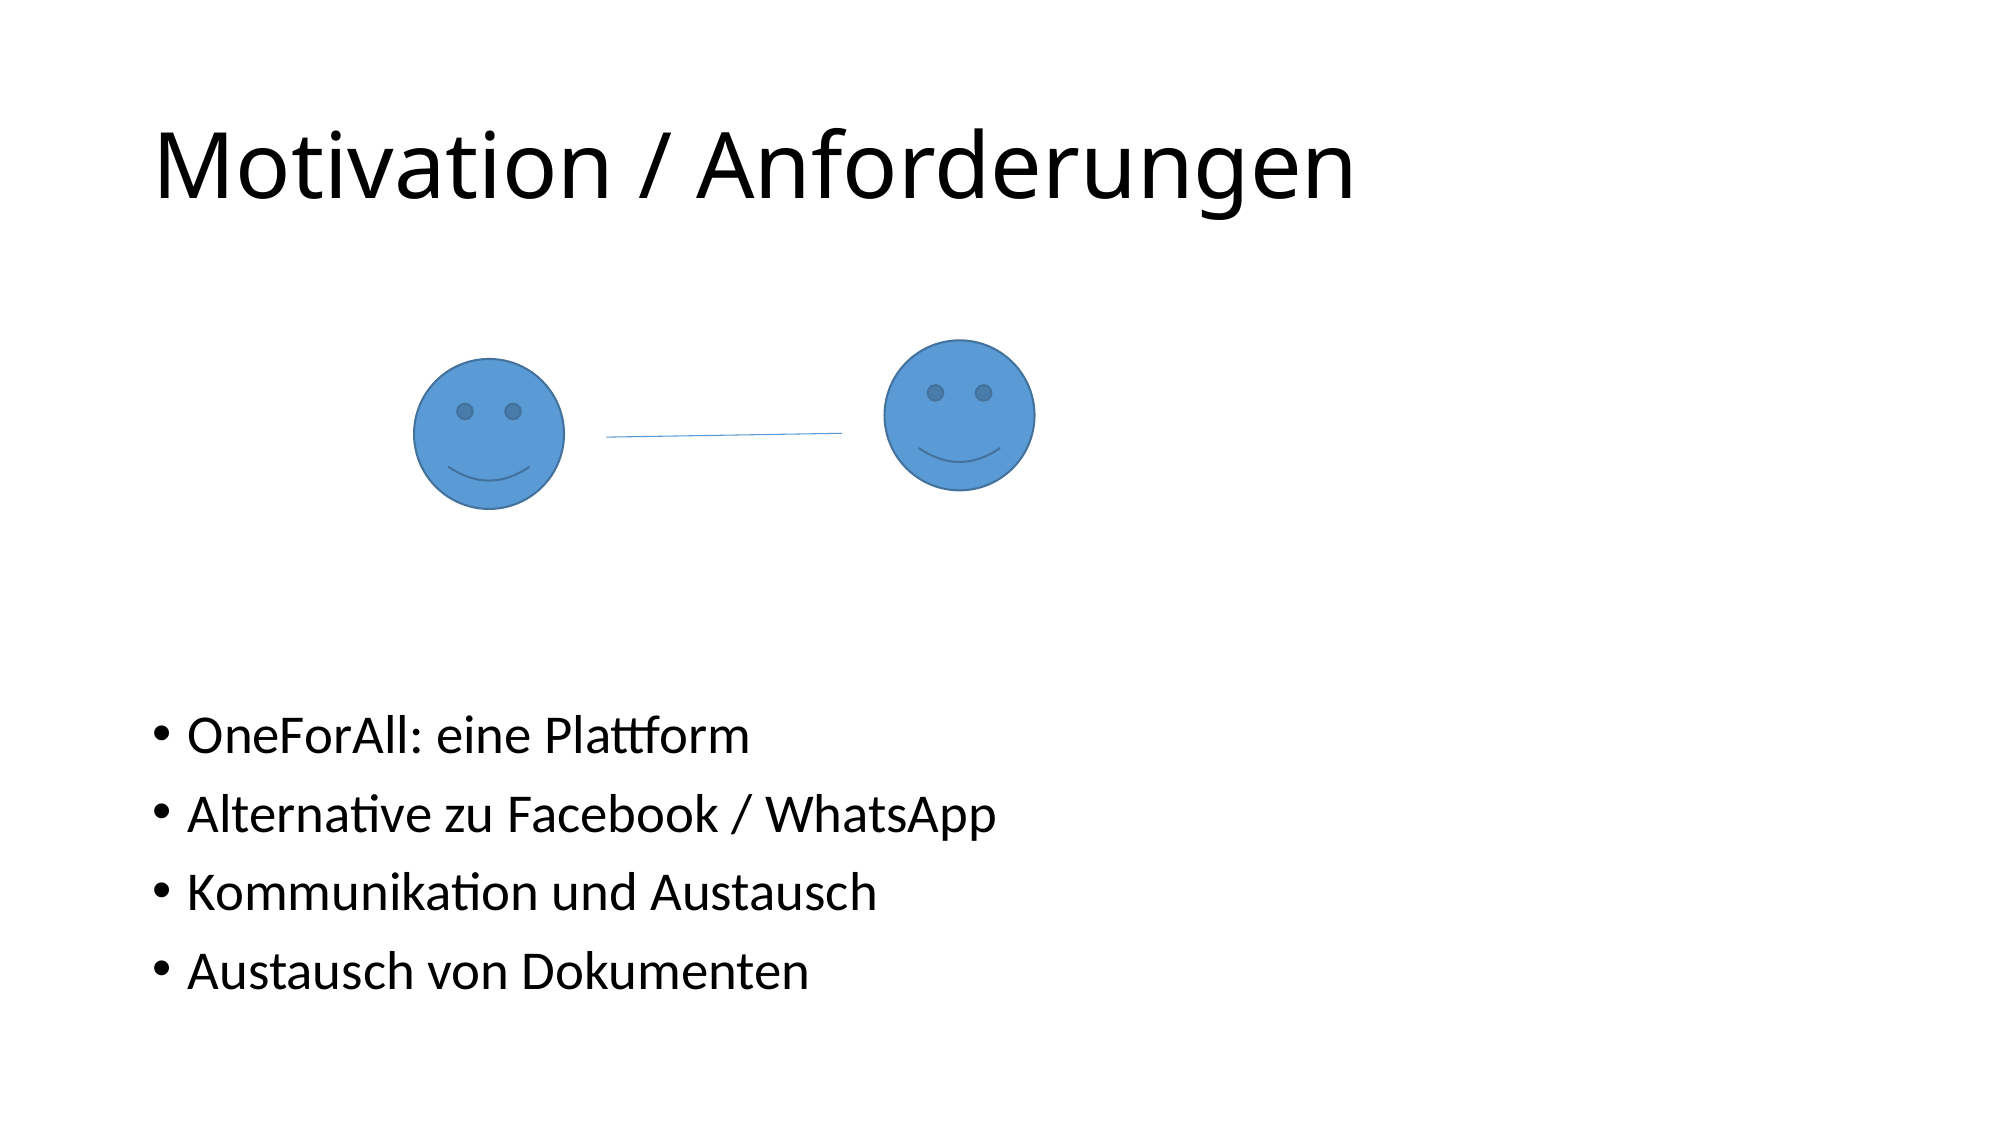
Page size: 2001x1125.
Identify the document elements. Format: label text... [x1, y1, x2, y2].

text_box [884, 340, 1035, 491]
title Motivation / Anforderungen [137, 59, 1863, 278]
list OneForAll: eine Plattform Alternative zu Facebook / WhatsApp Kommunikation und Austausch Austausch von Dokumenten [137, 299, 1863, 1014]
text_box [414, 358, 565, 509]
